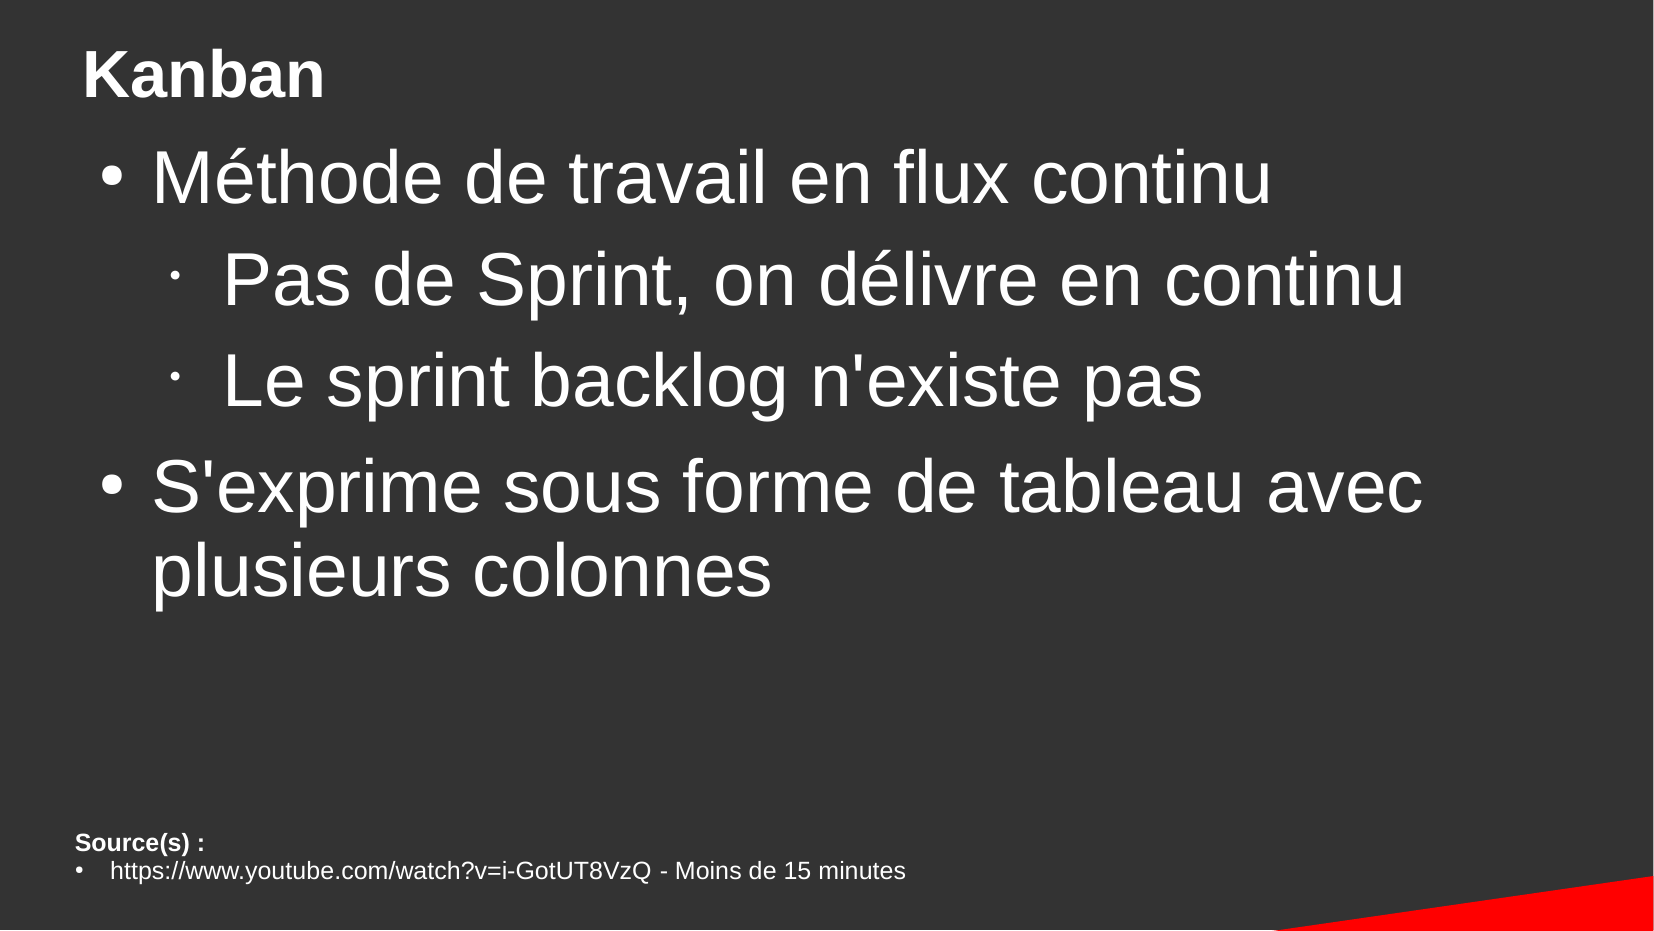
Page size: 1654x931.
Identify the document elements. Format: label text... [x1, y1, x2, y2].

title Kanban [82, 37, 1571, 122]
list Méthode de travail en flux continu Pas de Sprint, on délivre en continu Le sprint backlog n'existe pas S'exprime sous forme de tableau avec plusieurs colonnes [80, 135, 1620, 777]
text_box [1272, 875, 1654, 931]
text_box Source(s) : https://www.youtube.com/watch?v=i-GotUT8VzQ - Moins de 15 minutes [60, 821, 1546, 921]
